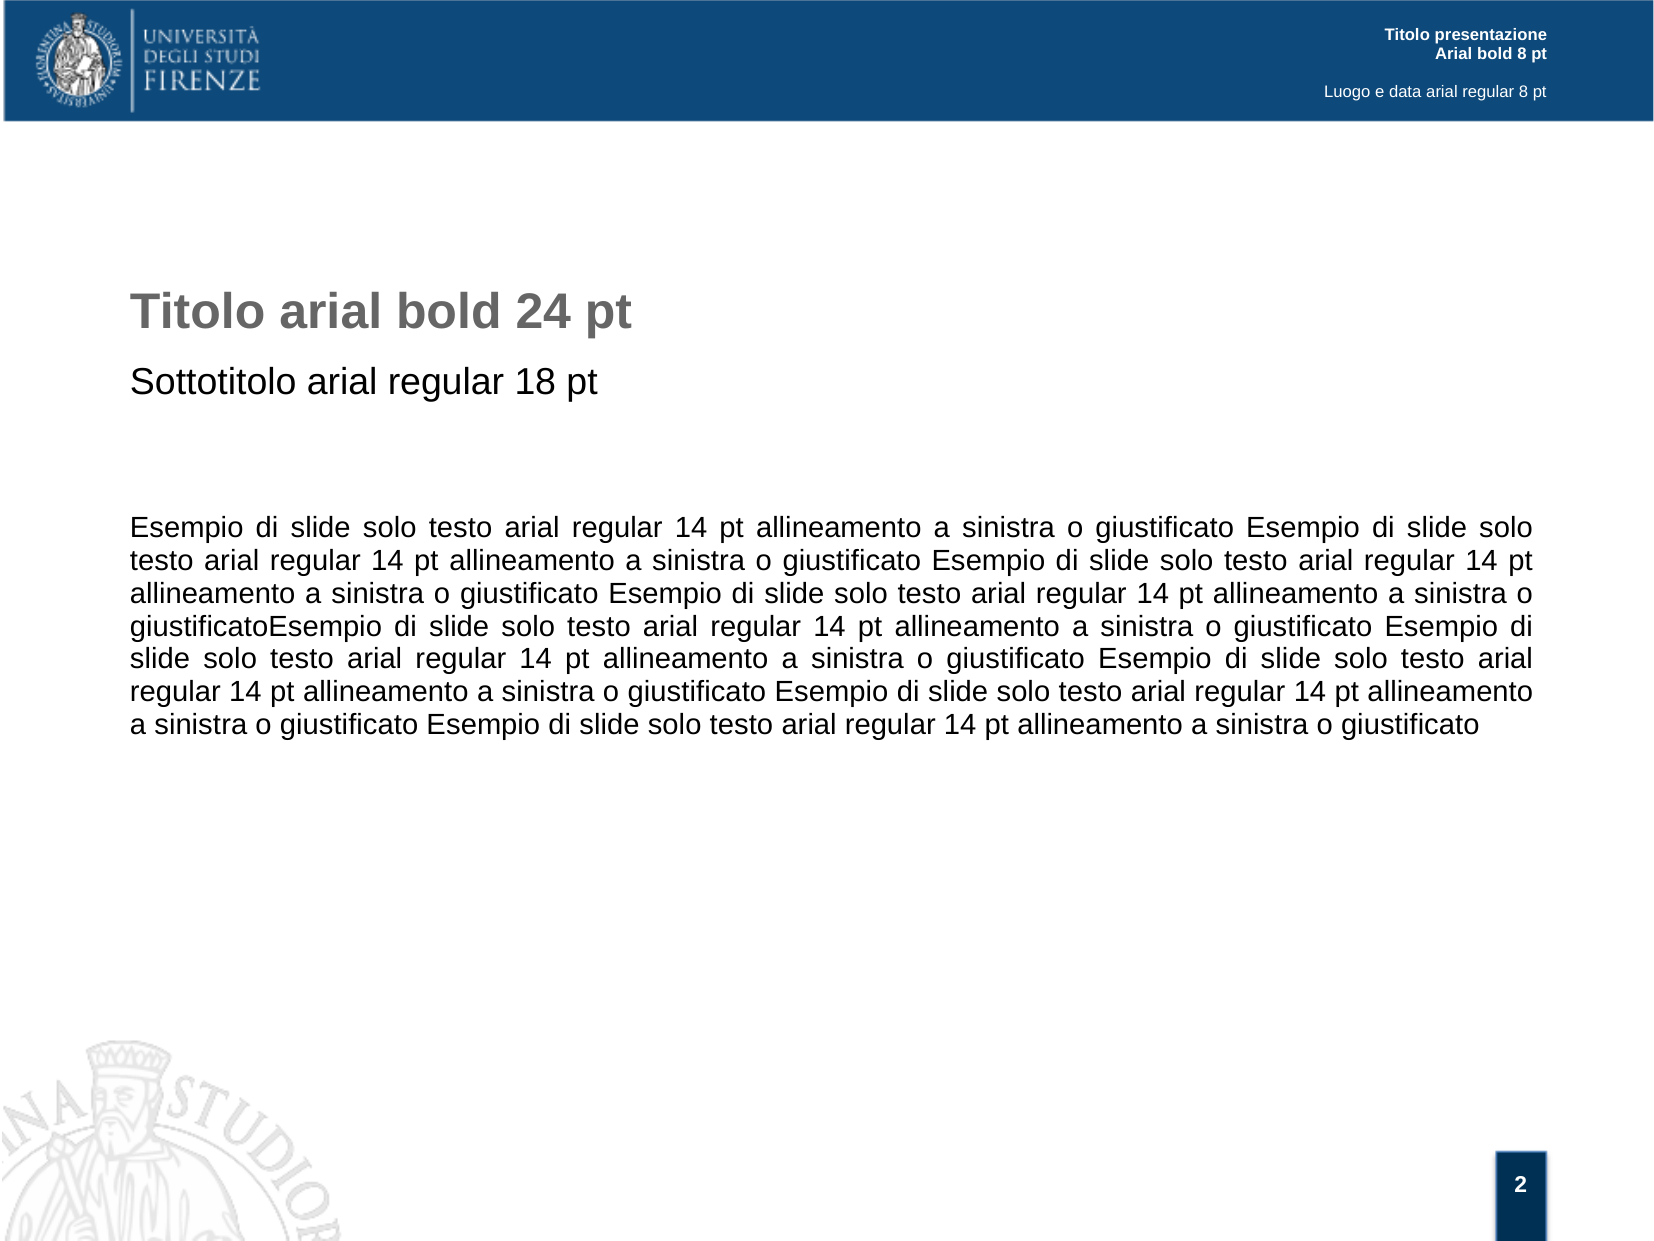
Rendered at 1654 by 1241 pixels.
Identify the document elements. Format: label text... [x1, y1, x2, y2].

text_box Esempio di slide solo testo arial regular 14 pt allineamento a sinistra o giustificato Esempio di slide solo testo arial regular 14 pt allineamento a sinistra o giustificato Esempio di slide solo testo arial regular 14 pt allineamento a sinistra o giustificato Esempio di slide solo testo arial regular 14 pt allineamento a sinistra o giustificatoEsempio di slide solo testo arial regular 14 pt allineamento a sinistra o giustificato Esempio di slide solo testo arial regular 14 pt allineamento a sinistra o giustificato Esempio di slide solo testo arial regular 14 pt allineamento a sinistra o giustificato Esempio di slide solo testo arial regular 14 pt allineamento a sinistra o giustificato Esempio di slide solo testo arial regular 14 pt allineamento a sinistra o giustificato [129, 478, 1536, 774]
picture [2, 0, 1654, 1241]
text_box Titolo arial bold 24 pt Sottotitolo arial regular 18 pt [129, 268, 993, 389]
text_box 2 [1505, 1160, 1536, 1208]
text_box Titolo presentazione Arial bold 8 pt Luogo e data arial regular 8 pt [685, 24, 1548, 102]
